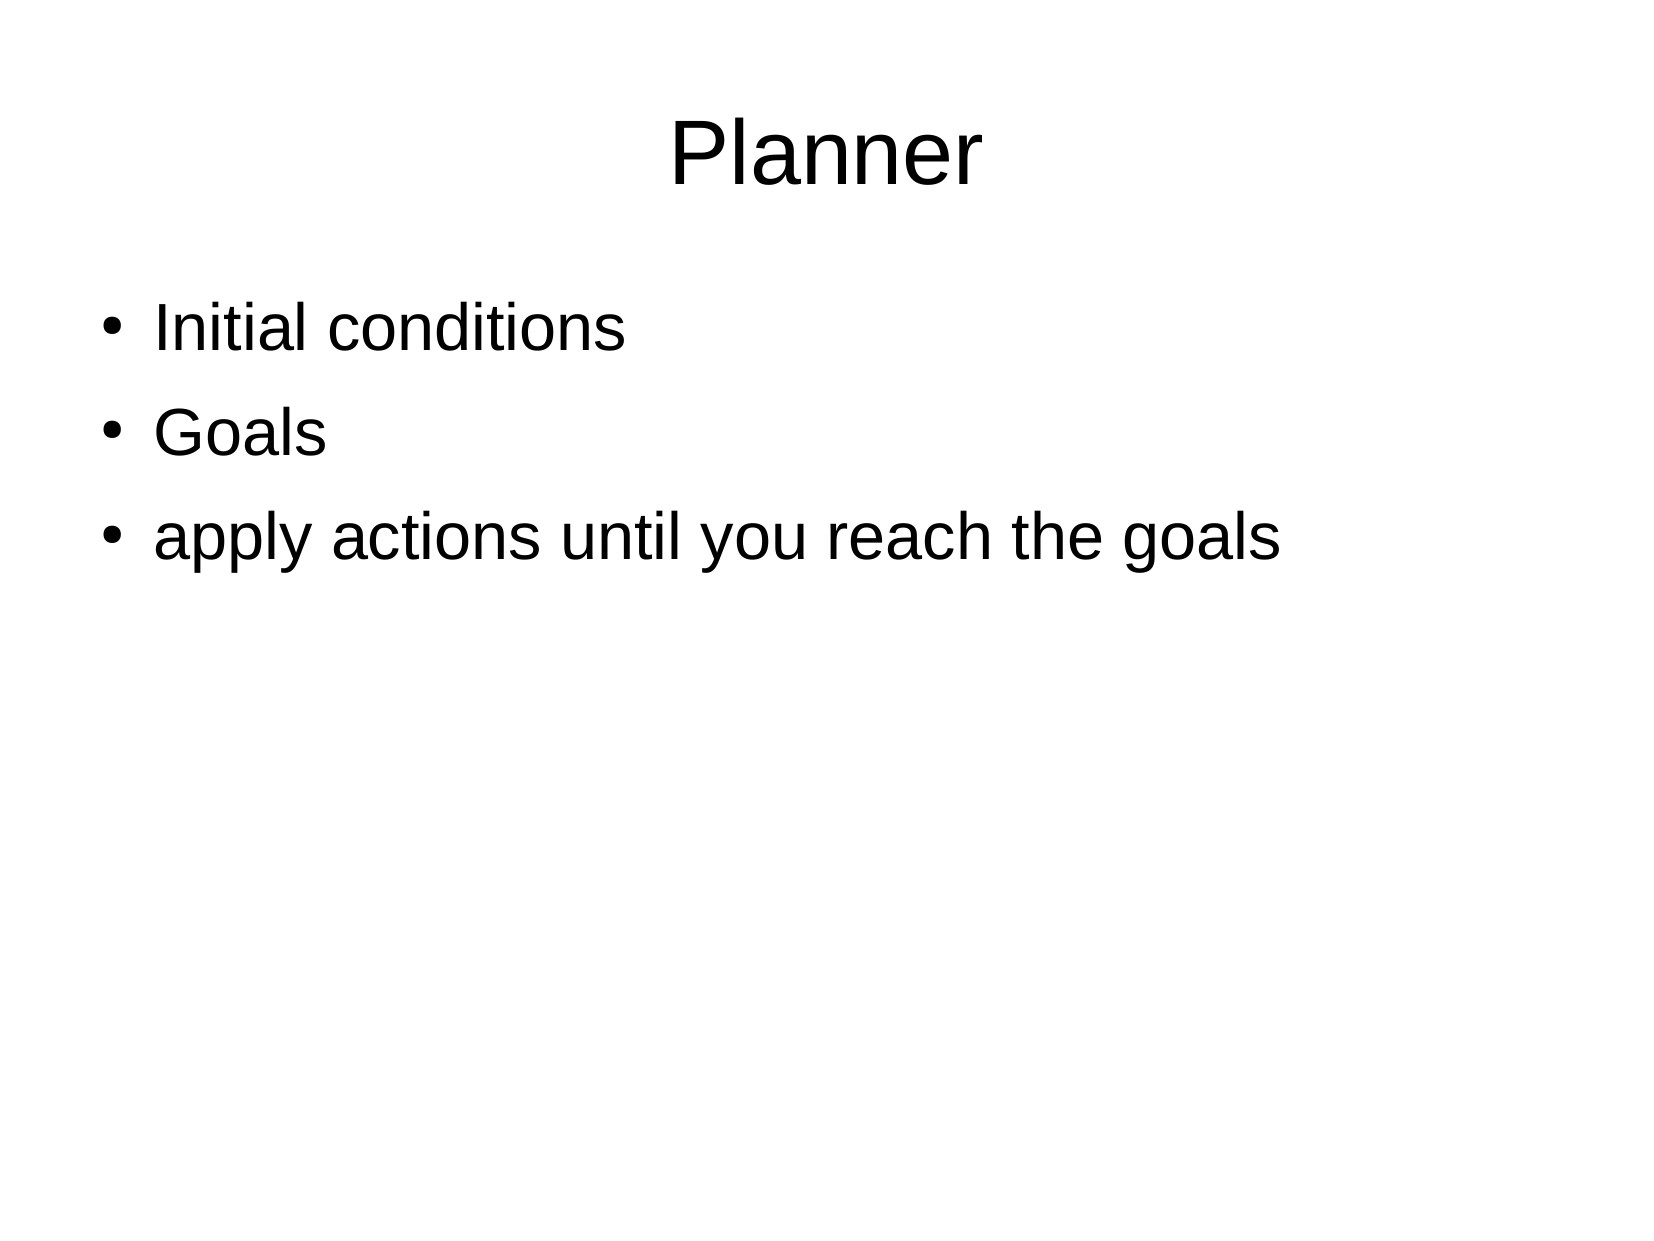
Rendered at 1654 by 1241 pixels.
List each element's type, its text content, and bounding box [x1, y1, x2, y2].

title Planner [82, 49, 1571, 257]
list Initial conditions Goals apply actions until you reach the goals [82, 290, 1571, 1010]
